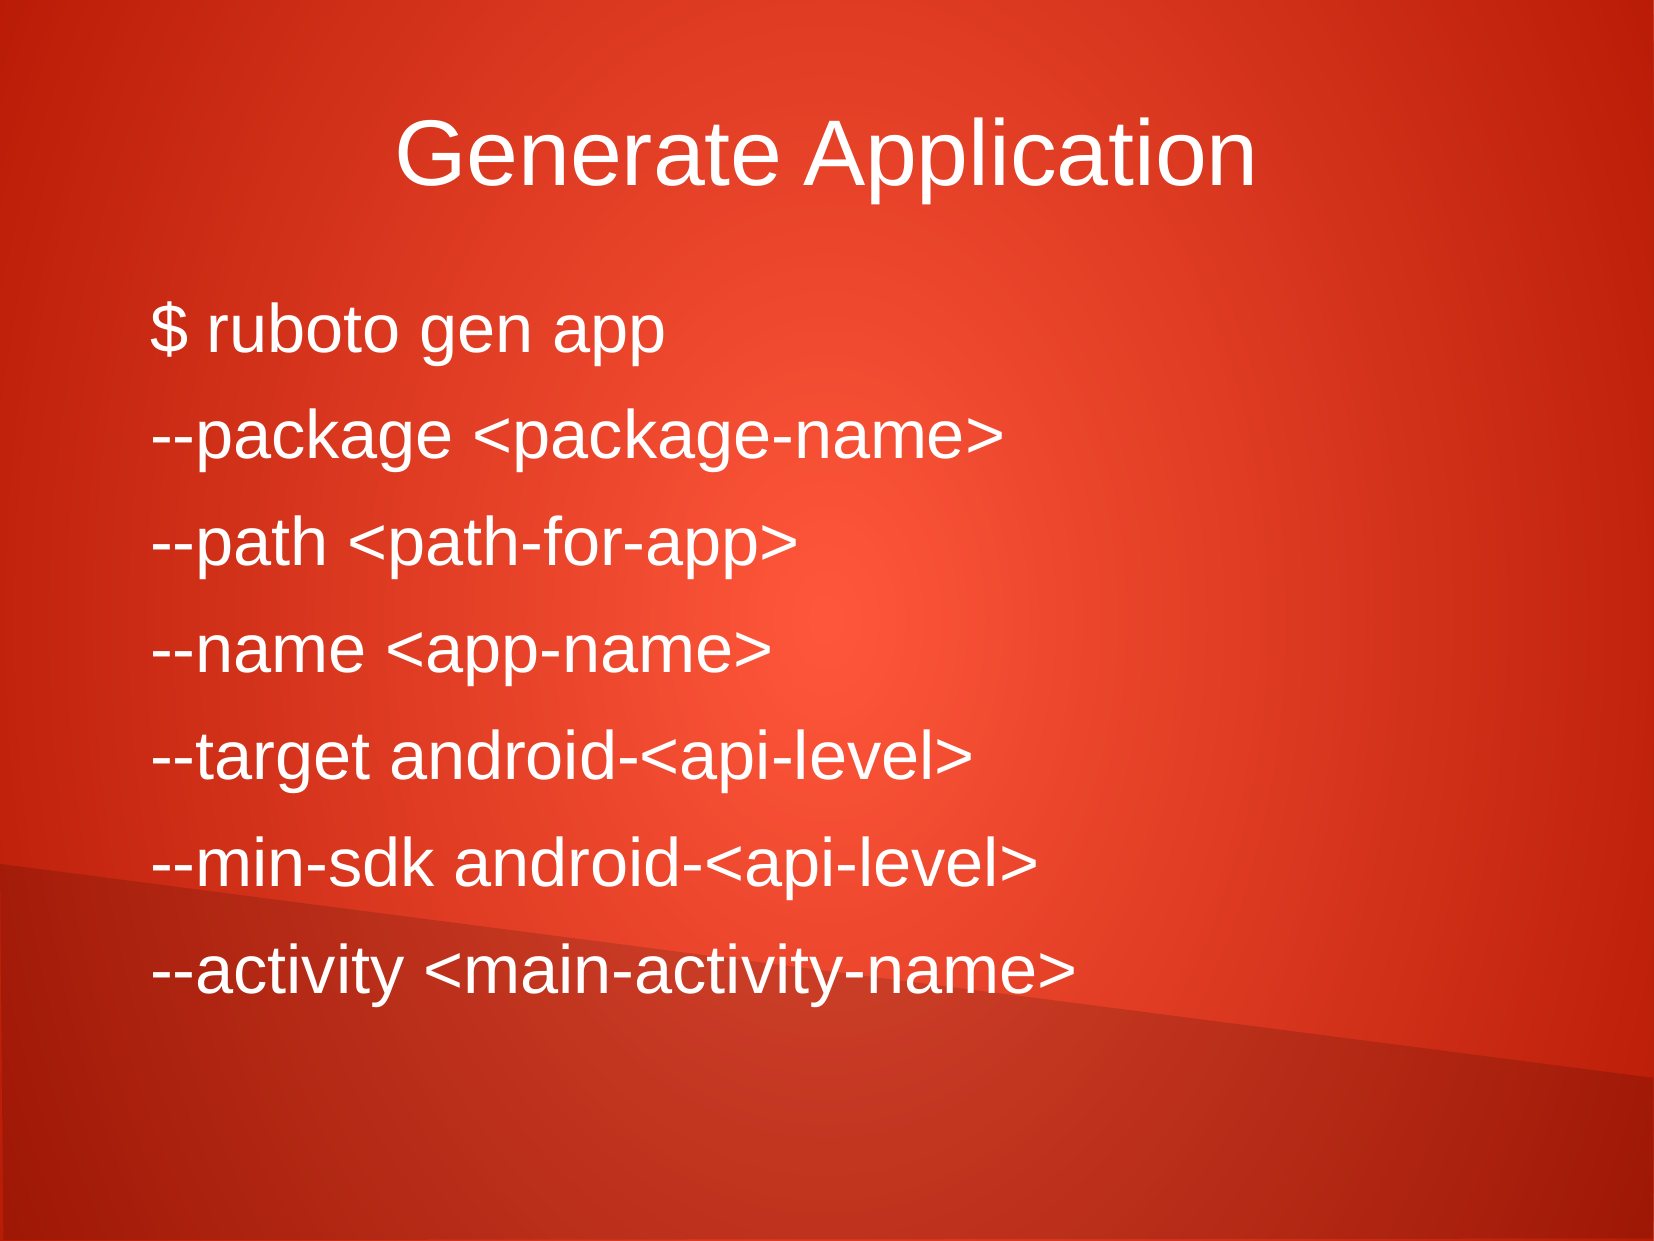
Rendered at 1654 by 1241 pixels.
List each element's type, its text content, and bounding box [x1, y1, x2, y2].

title Generate Application [82, 49, 1571, 257]
list $ ruboto gen app --package <package-name> --path <path-for-app> --name <app-name> --target android-<api-level> --min-sdk android-<api-level> --activity <main-activity-name> [82, 290, 1571, 1010]
